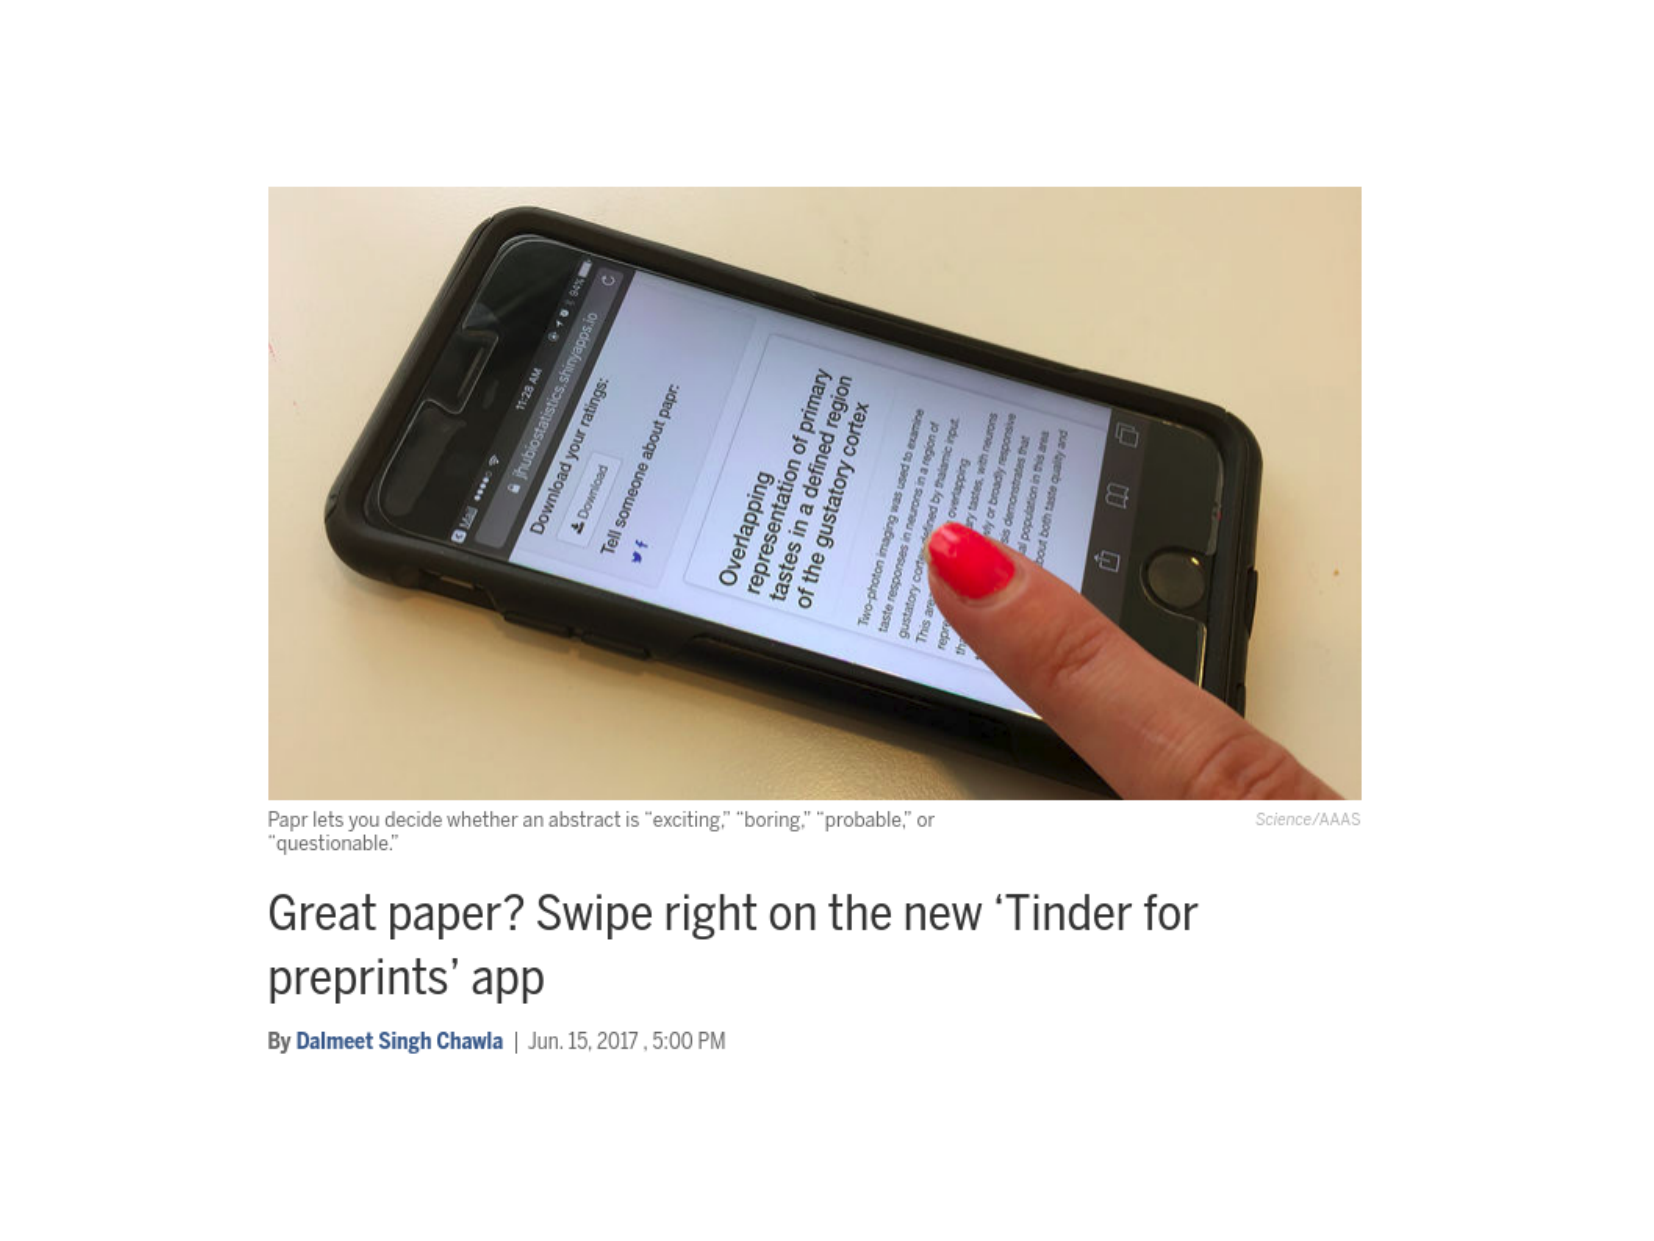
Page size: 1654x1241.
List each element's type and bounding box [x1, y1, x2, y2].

picture [253, 173, 1401, 1068]
